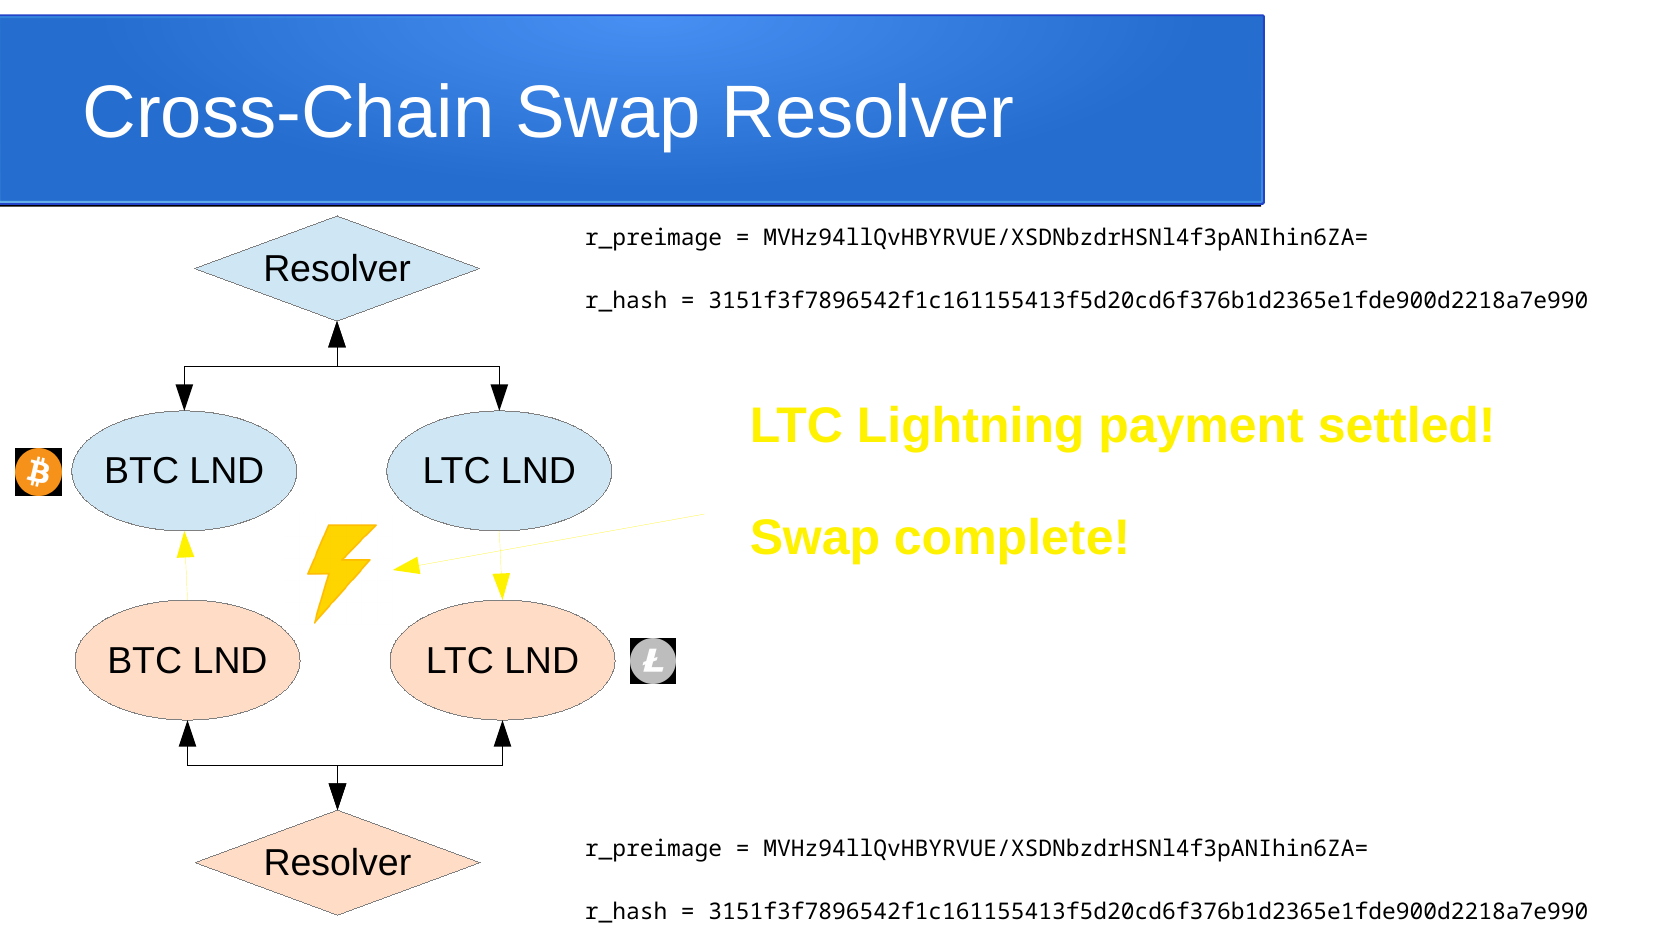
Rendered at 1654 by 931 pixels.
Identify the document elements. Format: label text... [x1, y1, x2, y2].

picture [630, 638, 676, 684]
text_box r_preimage = MVHz94llQvHBYRVUE/XSDNbzdrHSNl4f3pANIhin6ZA= r_hash = 3151f3f7896542f1c161155413f5d20cd6f376b1d2365e1fde900d2218a7e990 [570, 214, 1606, 301]
text_box r_preimage = MVHz94llQvHBYRVUE/XSDNbzdrHSNl4f3pANIhin6ZA= r_hash = 3151f3f7896542f1c161155413f5d20cd6f376b1d2365e1fde900d2218a7e990 [570, 825, 1606, 911]
text_box LTC LND [386, 410, 612, 531]
text_box Resolver [195, 810, 481, 916]
text_box BTC LND [71, 410, 297, 531]
text_box LTC Lightning payment settled! Swap complete! [735, 390, 1531, 628]
text_box LTC LND [390, 600, 616, 721]
text_box Resolver [194, 215, 480, 321]
text_box BTC LND [75, 600, 301, 721]
title Cross-Chain Swap Resolver [82, 35, 1235, 189]
picture [284, 515, 393, 625]
picture [15, 448, 62, 496]
